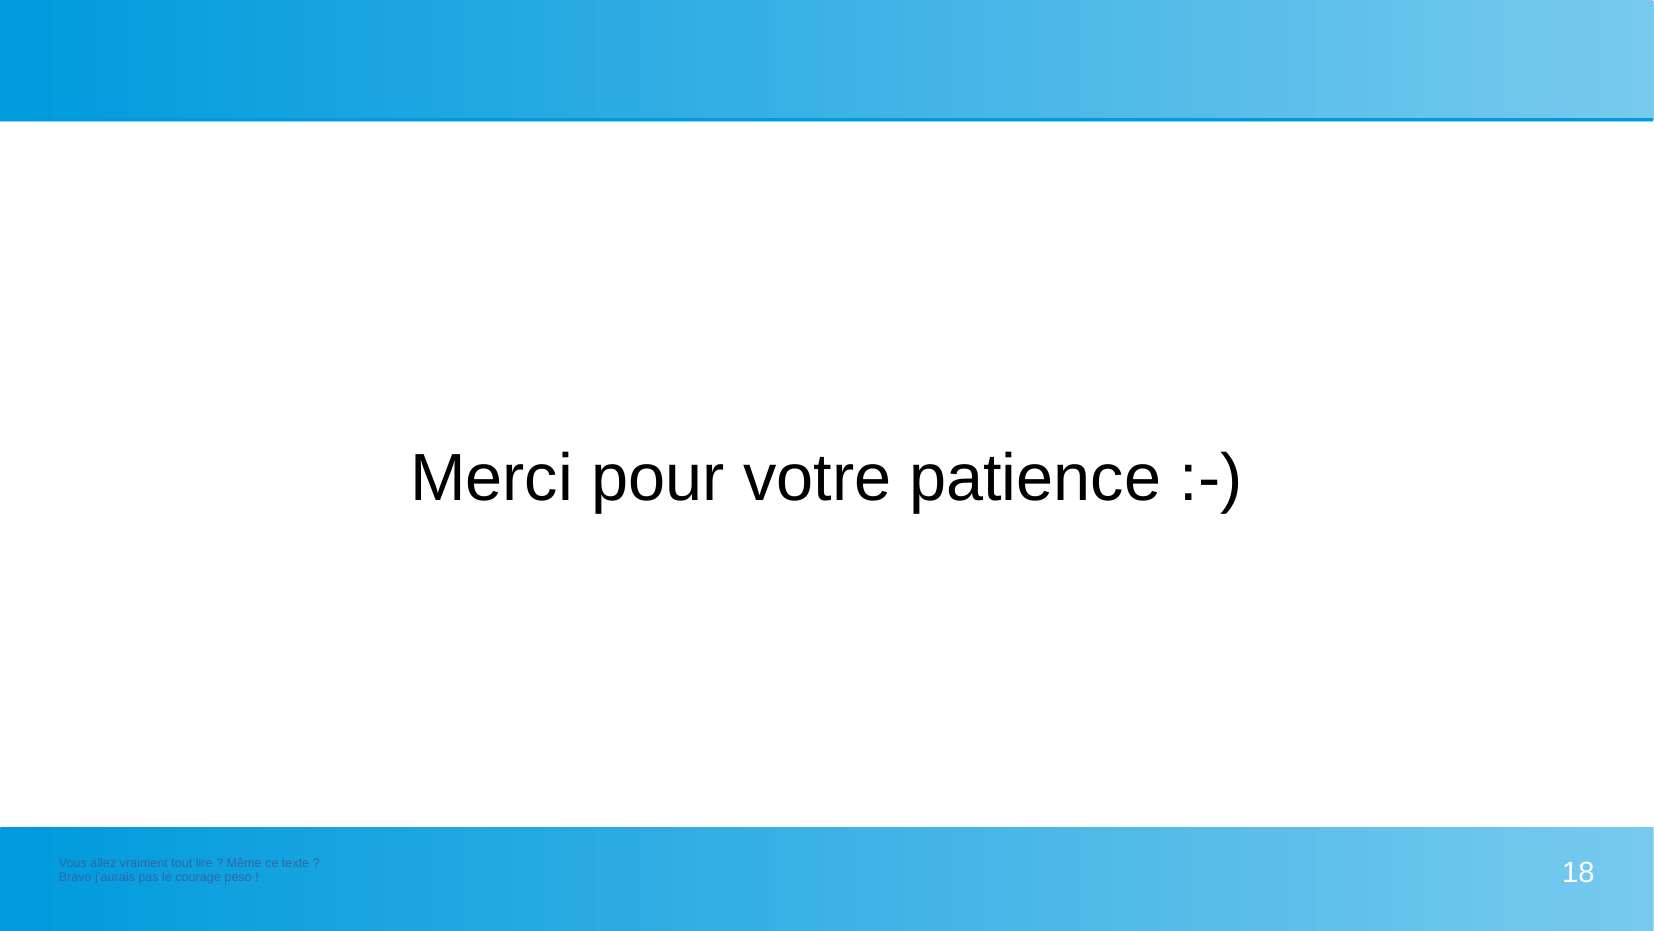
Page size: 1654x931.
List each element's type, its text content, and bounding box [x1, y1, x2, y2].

subtitle Merci pour votre patience :-) [59, 295, 1595, 659]
